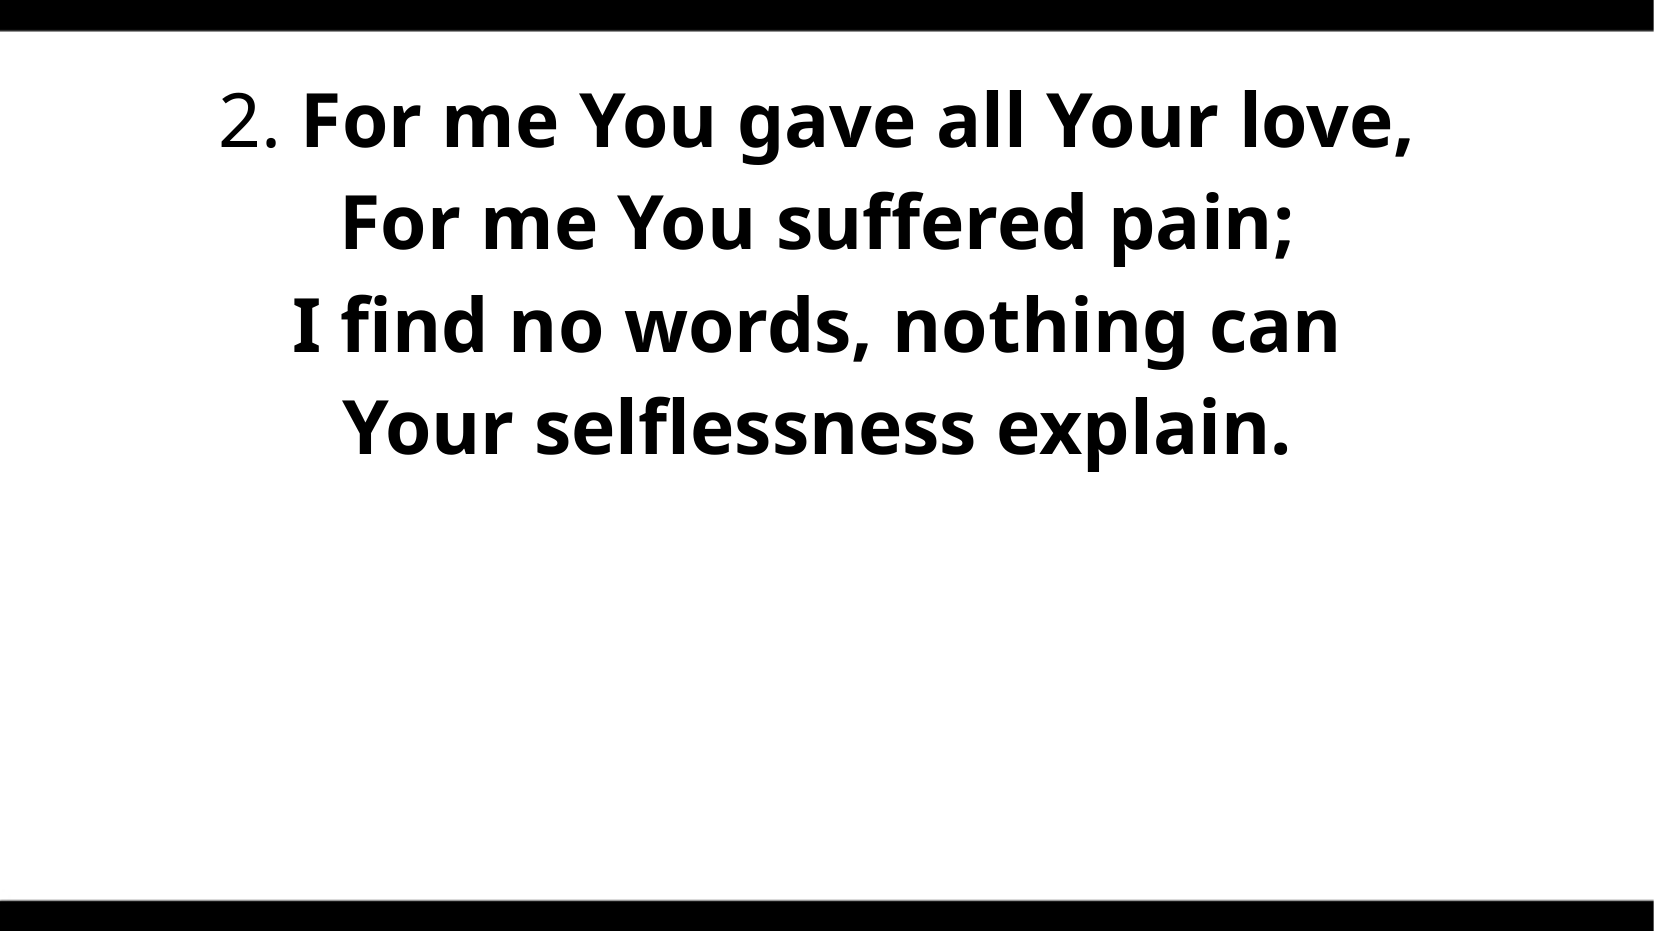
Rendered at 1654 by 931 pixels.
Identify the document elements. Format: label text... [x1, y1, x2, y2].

text_box 2. For me You gave all Your love, For me You suffered pain; I find no words, nothing can Your selflessness explain. [75, 60, 1561, 475]
picture [0, 0, 1654, 931]
